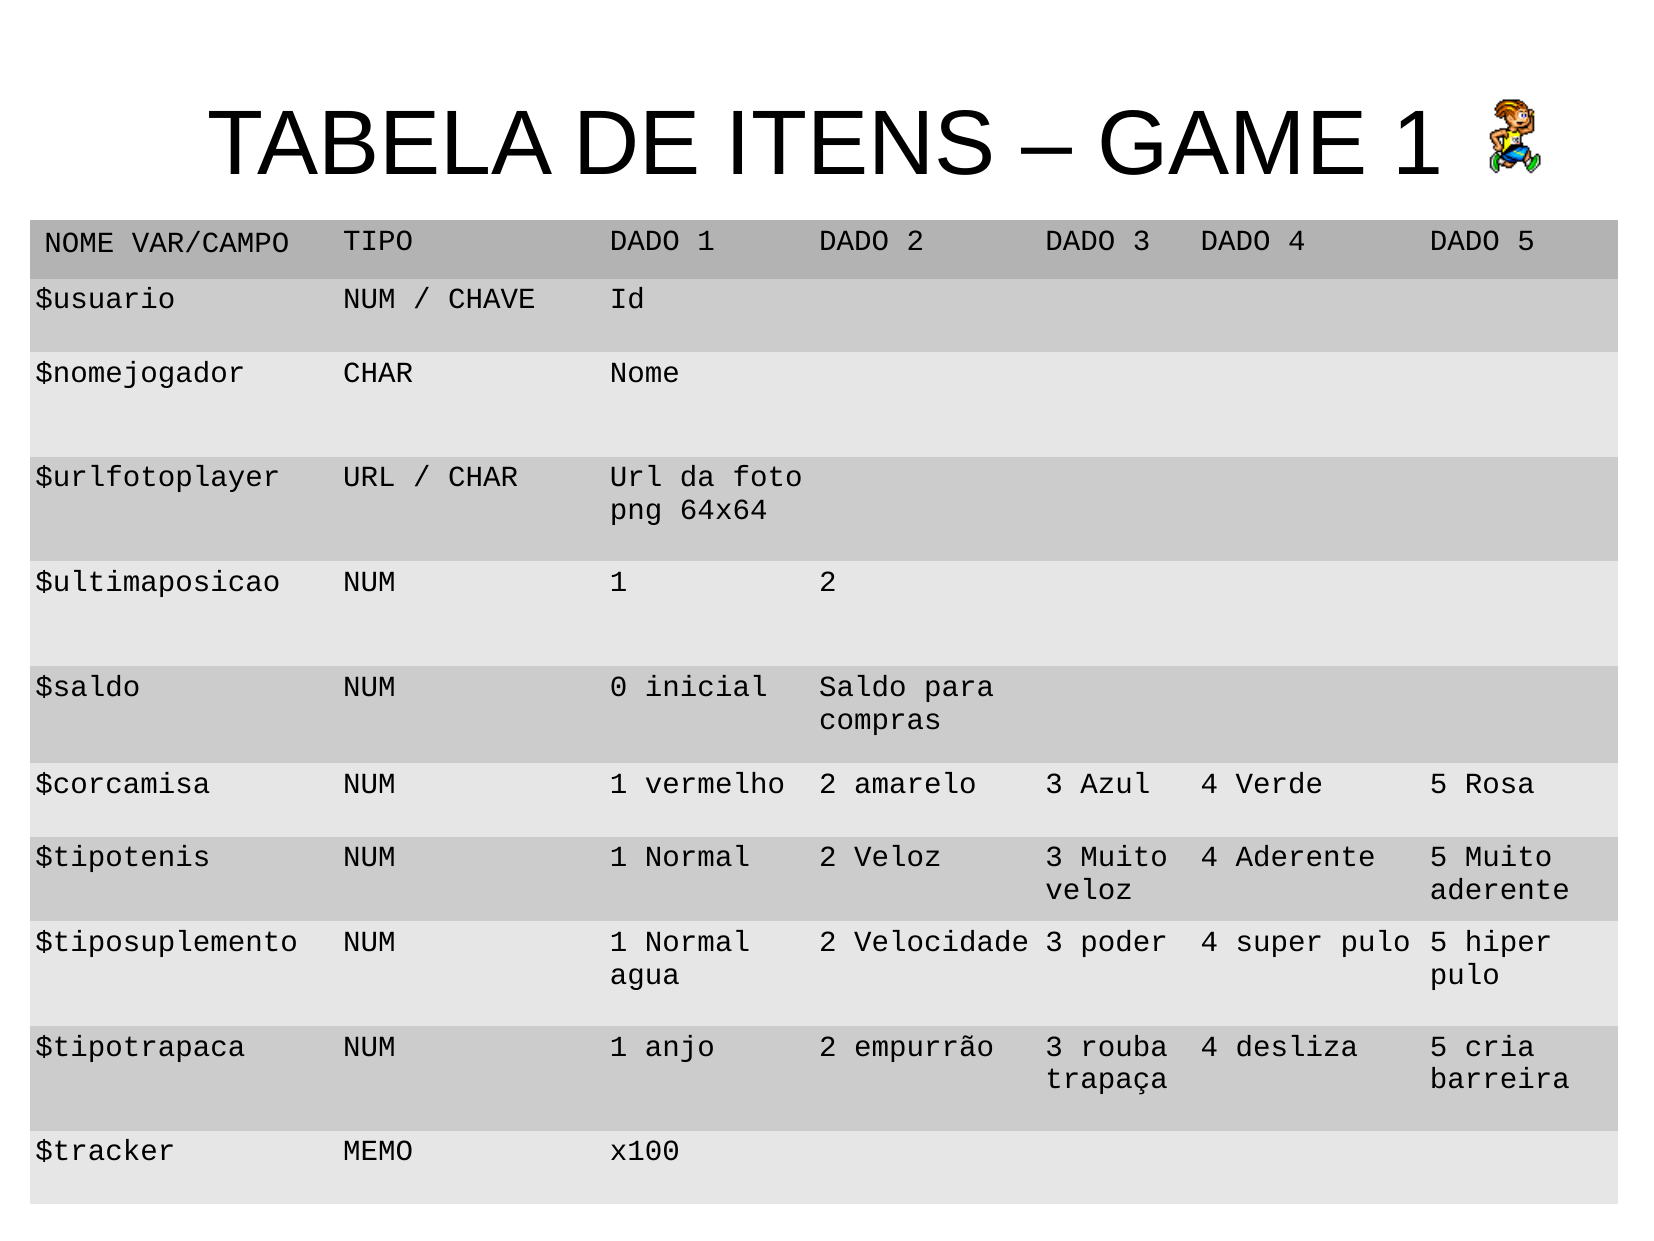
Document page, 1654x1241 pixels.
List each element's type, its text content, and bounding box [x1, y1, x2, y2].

table_cell Nome [604, 352, 813, 457]
table_cell [1424, 561, 1618, 666]
table_cell 4 super pulo [1195, 921, 1424, 1026]
table_cell 5 Rosa [1424, 763, 1618, 837]
table_cell [813, 279, 1039, 352]
table_cell [1039, 352, 1195, 457]
table_cell [813, 1131, 1039, 1204]
table_cell [1039, 666, 1195, 763]
table_cell $saldo [30, 666, 337, 763]
table_header DADO 2 [813, 220, 1039, 279]
table_cell [1195, 666, 1424, 763]
picture [1476, 95, 1555, 178]
table_cell $tipotrapaca [30, 1026, 337, 1131]
table_header DADO 5 [1424, 220, 1618, 279]
table_cell [1195, 457, 1424, 561]
table_cell 3 poder [1039, 921, 1195, 1026]
table_cell 2 empurrão [813, 1026, 1039, 1131]
table_cell $ultimaposicao [30, 561, 337, 666]
table_cell [1424, 666, 1618, 763]
table_cell [1195, 279, 1424, 352]
table_cell [1424, 457, 1618, 561]
table_cell MEMO [337, 1131, 604, 1204]
table_cell [1195, 1131, 1424, 1204]
table_cell 1 Normal [604, 837, 813, 921]
table_cell Saldo para compras [813, 666, 1039, 763]
table_cell NUM / CHAVE [337, 279, 604, 352]
table_cell $tiposuplemento [30, 921, 337, 1026]
table_header DADO 1 [604, 220, 813, 279]
table_cell $tipotenis [30, 837, 337, 921]
table_cell NUM [337, 837, 604, 921]
table_cell [1039, 279, 1195, 352]
table_cell NUM [337, 763, 604, 837]
table_cell [1424, 279, 1618, 352]
table_header DADO 4 [1195, 220, 1424, 279]
table_cell 1 anjo [604, 1026, 813, 1131]
table_cell 1 Normal agua [604, 921, 813, 1026]
table_cell $usuario [30, 279, 337, 352]
table_cell 4 Verde [1195, 763, 1424, 837]
table_cell [1039, 457, 1195, 561]
table_cell 5 hiper pulo [1424, 921, 1618, 1026]
table_cell NUM [337, 921, 604, 1026]
table_cell NUM [337, 1026, 604, 1131]
table_cell $corcamisa [30, 763, 337, 837]
table_cell URL / CHAR [337, 457, 604, 561]
table_cell [813, 457, 1039, 561]
title TABELA DE ITENS – GAME 1 [82, 49, 1571, 220]
table_cell $urlfotoplayer [30, 457, 337, 561]
table_cell 2 [813, 561, 1039, 666]
table_cell 5 Muito aderente [1424, 837, 1618, 921]
table_cell 0 inicial [604, 666, 813, 763]
table_header NOME VAR/CAMPO [30, 220, 337, 279]
table_cell [1195, 352, 1424, 457]
table_cell 2 amarelo [813, 763, 1039, 837]
table_cell 3 Azul [1039, 763, 1195, 837]
table_cell [813, 352, 1039, 457]
table_cell [1424, 1131, 1618, 1204]
table_cell $nomejogador [30, 352, 337, 457]
table_cell 3 rouba trapaça [1039, 1026, 1195, 1131]
table_cell 5 cria barreira [1424, 1026, 1618, 1131]
table_cell Url da foto png 64x64 [604, 457, 813, 561]
table_cell CHAR [337, 352, 604, 457]
table_cell 4 Aderente [1195, 837, 1424, 921]
table_cell [1424, 352, 1618, 457]
table_header DADO 3 [1039, 220, 1195, 279]
table_cell $tracker [30, 1131, 337, 1204]
table_cell 2 Velocidade [813, 921, 1039, 1026]
table_cell [1039, 1131, 1195, 1204]
table_cell 3 Muito veloz [1039, 837, 1195, 921]
table_cell [1039, 561, 1195, 666]
table_cell 4 desliza [1195, 1026, 1424, 1131]
table_cell 1 vermelho [604, 763, 813, 837]
table_cell [1195, 561, 1424, 666]
table_cell NUM [337, 666, 604, 763]
table_cell x100 [604, 1131, 813, 1204]
table_cell 1 [604, 561, 813, 666]
table_cell Id [604, 279, 813, 352]
table_cell 2 Veloz [813, 837, 1039, 921]
table_header TIPO [337, 220, 604, 279]
table_cell NUM [337, 561, 604, 666]
